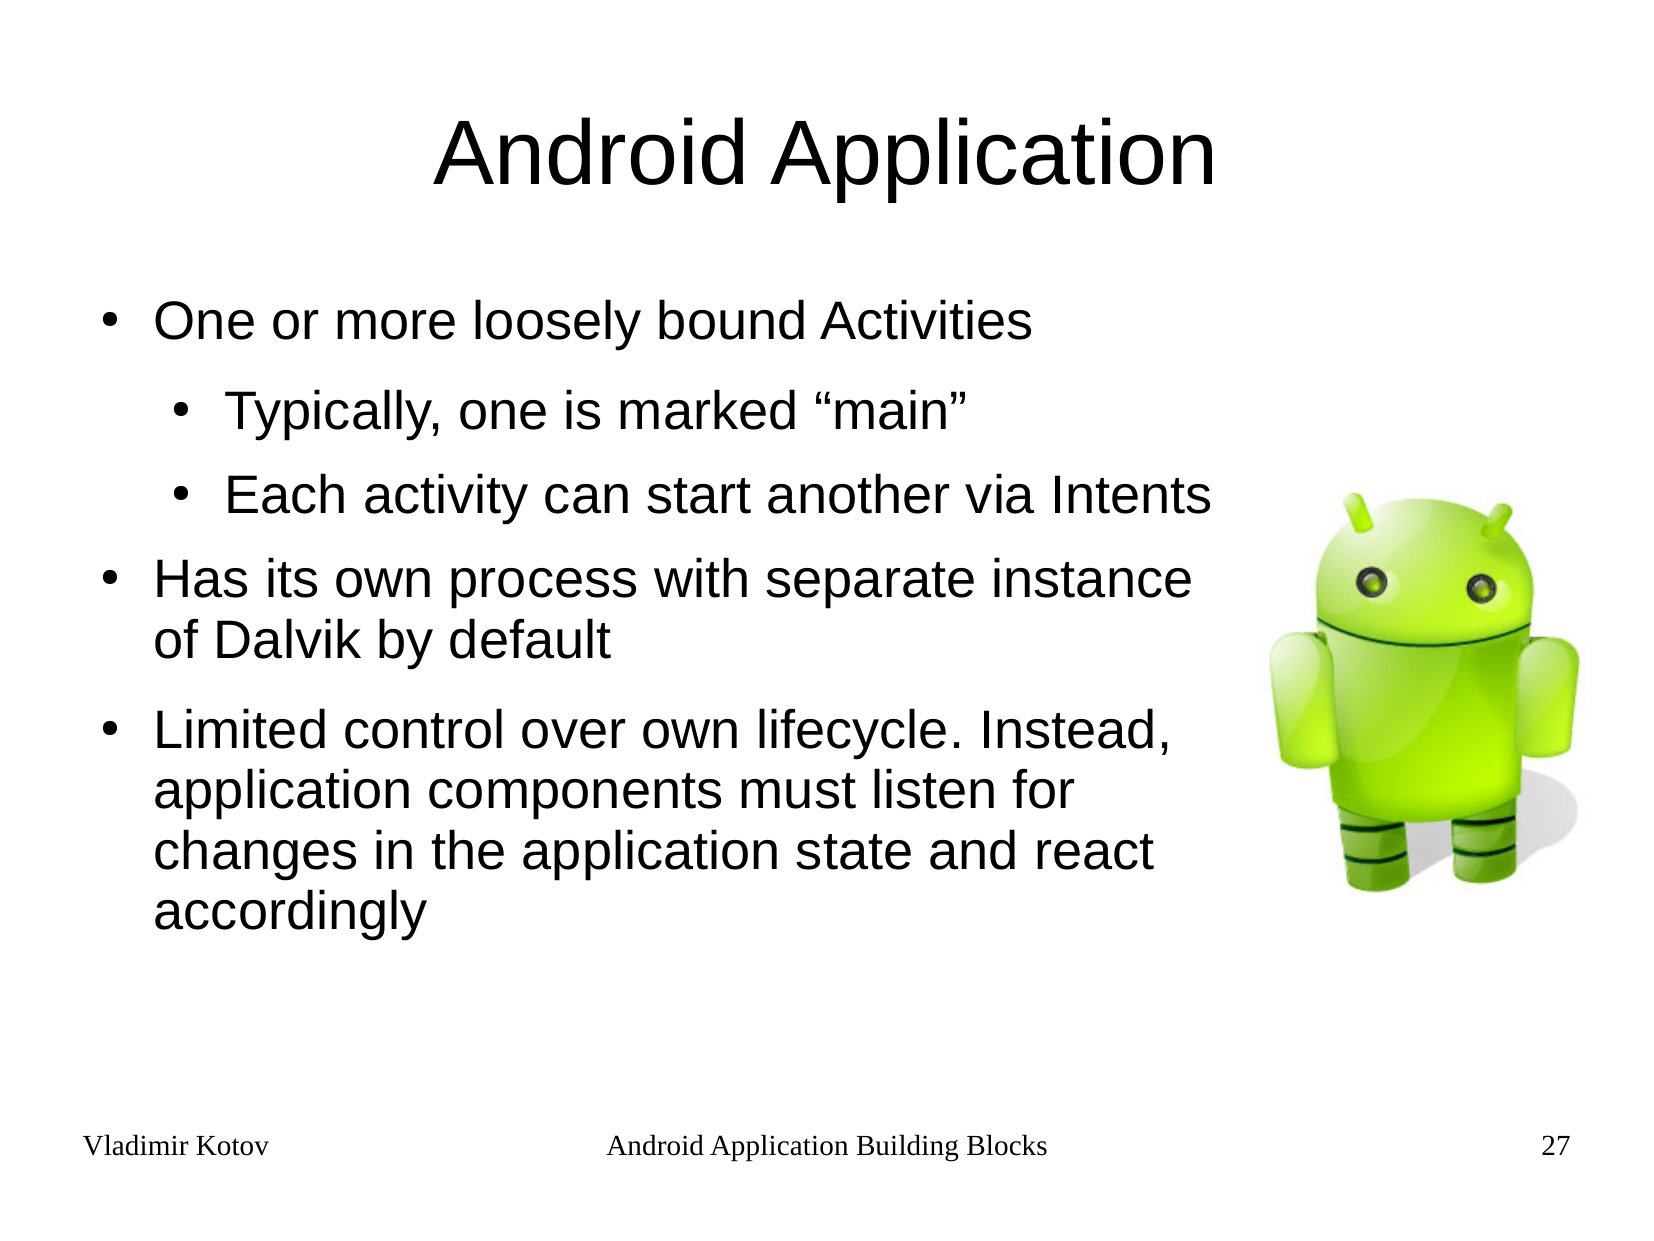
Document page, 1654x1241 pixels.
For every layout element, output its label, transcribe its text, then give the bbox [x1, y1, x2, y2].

list One or more loosely bound Activities Typically, one is marked “main” Each activity can start another via Intents Has its own process with separate instance of Dalvik by default Limited control over own lifecycle. Instead, application components must listen for changes in the application state and react accordingly [82, 290, 1224, 1109]
title Android Application [82, 49, 1571, 257]
picture [1223, 493, 1624, 894]
